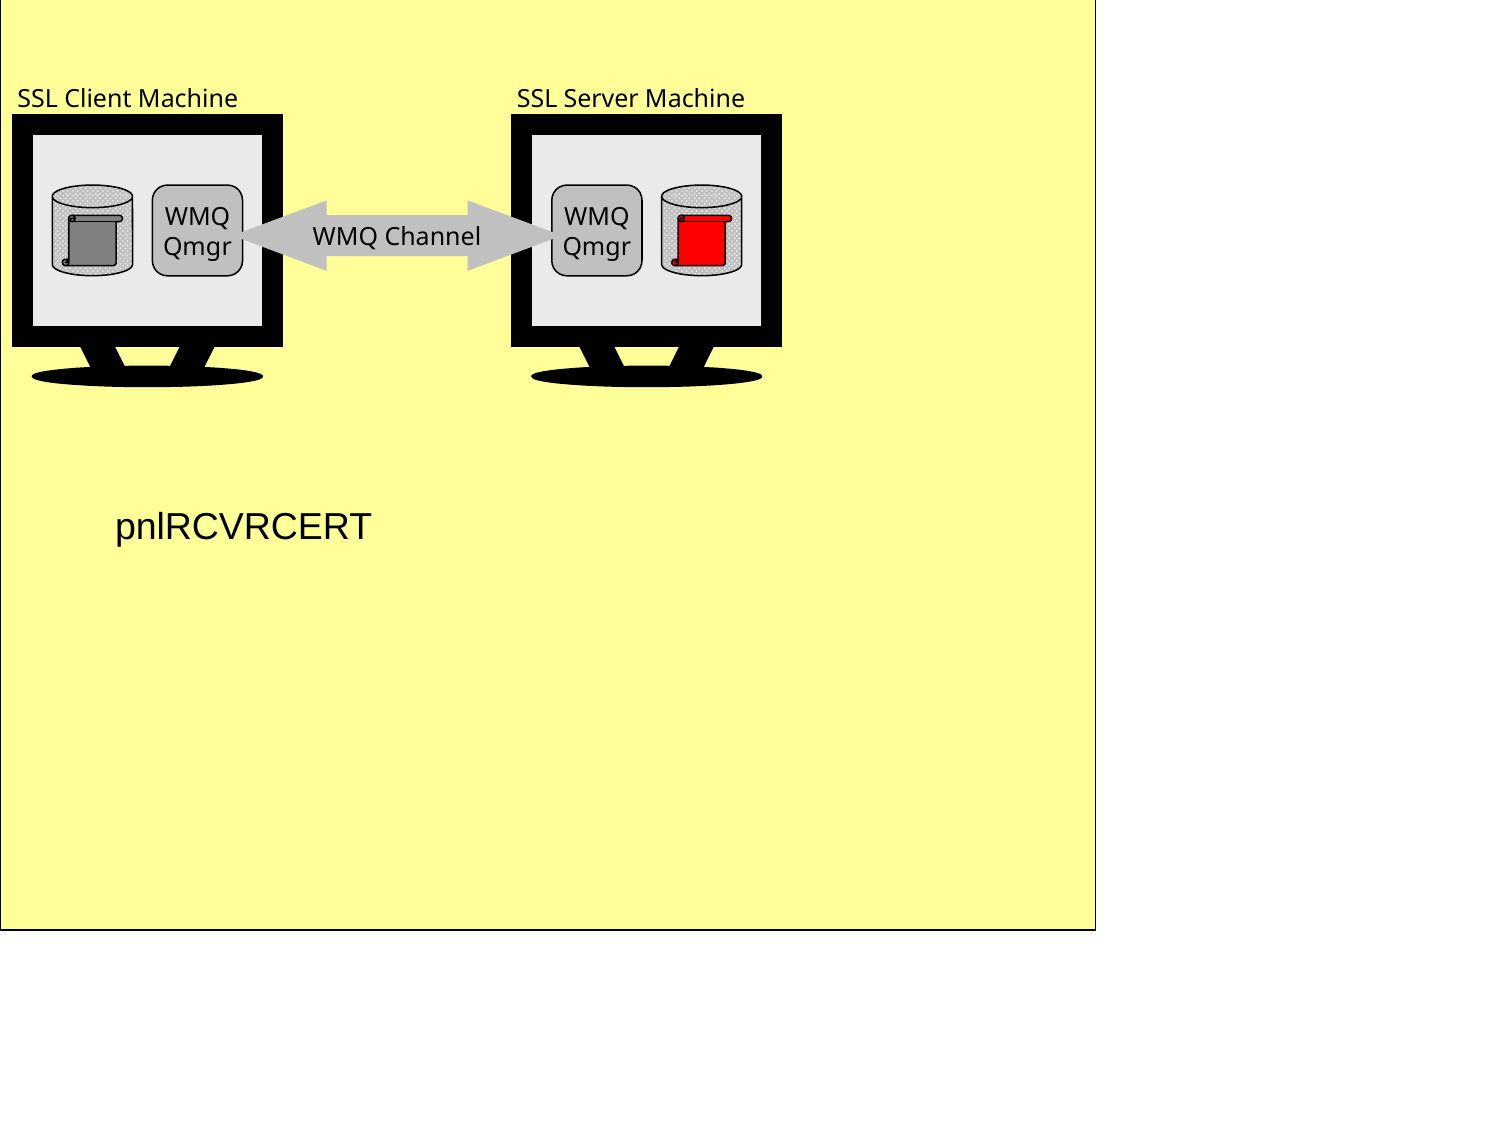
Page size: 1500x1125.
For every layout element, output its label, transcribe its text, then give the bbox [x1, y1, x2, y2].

text_box SSL Server Machine [501, 74, 832, 120]
text_box WMQ Qmgr [152, 185, 243, 276]
text_box pnlRCVRCERT [100, 494, 389, 555]
text_box SSL Client Machine [2, 74, 333, 120]
text_box WMQ Channel [262, 215, 533, 256]
text_box [0, 0, 1095, 930]
text_box WMQ Qmgr [551, 185, 642, 276]
